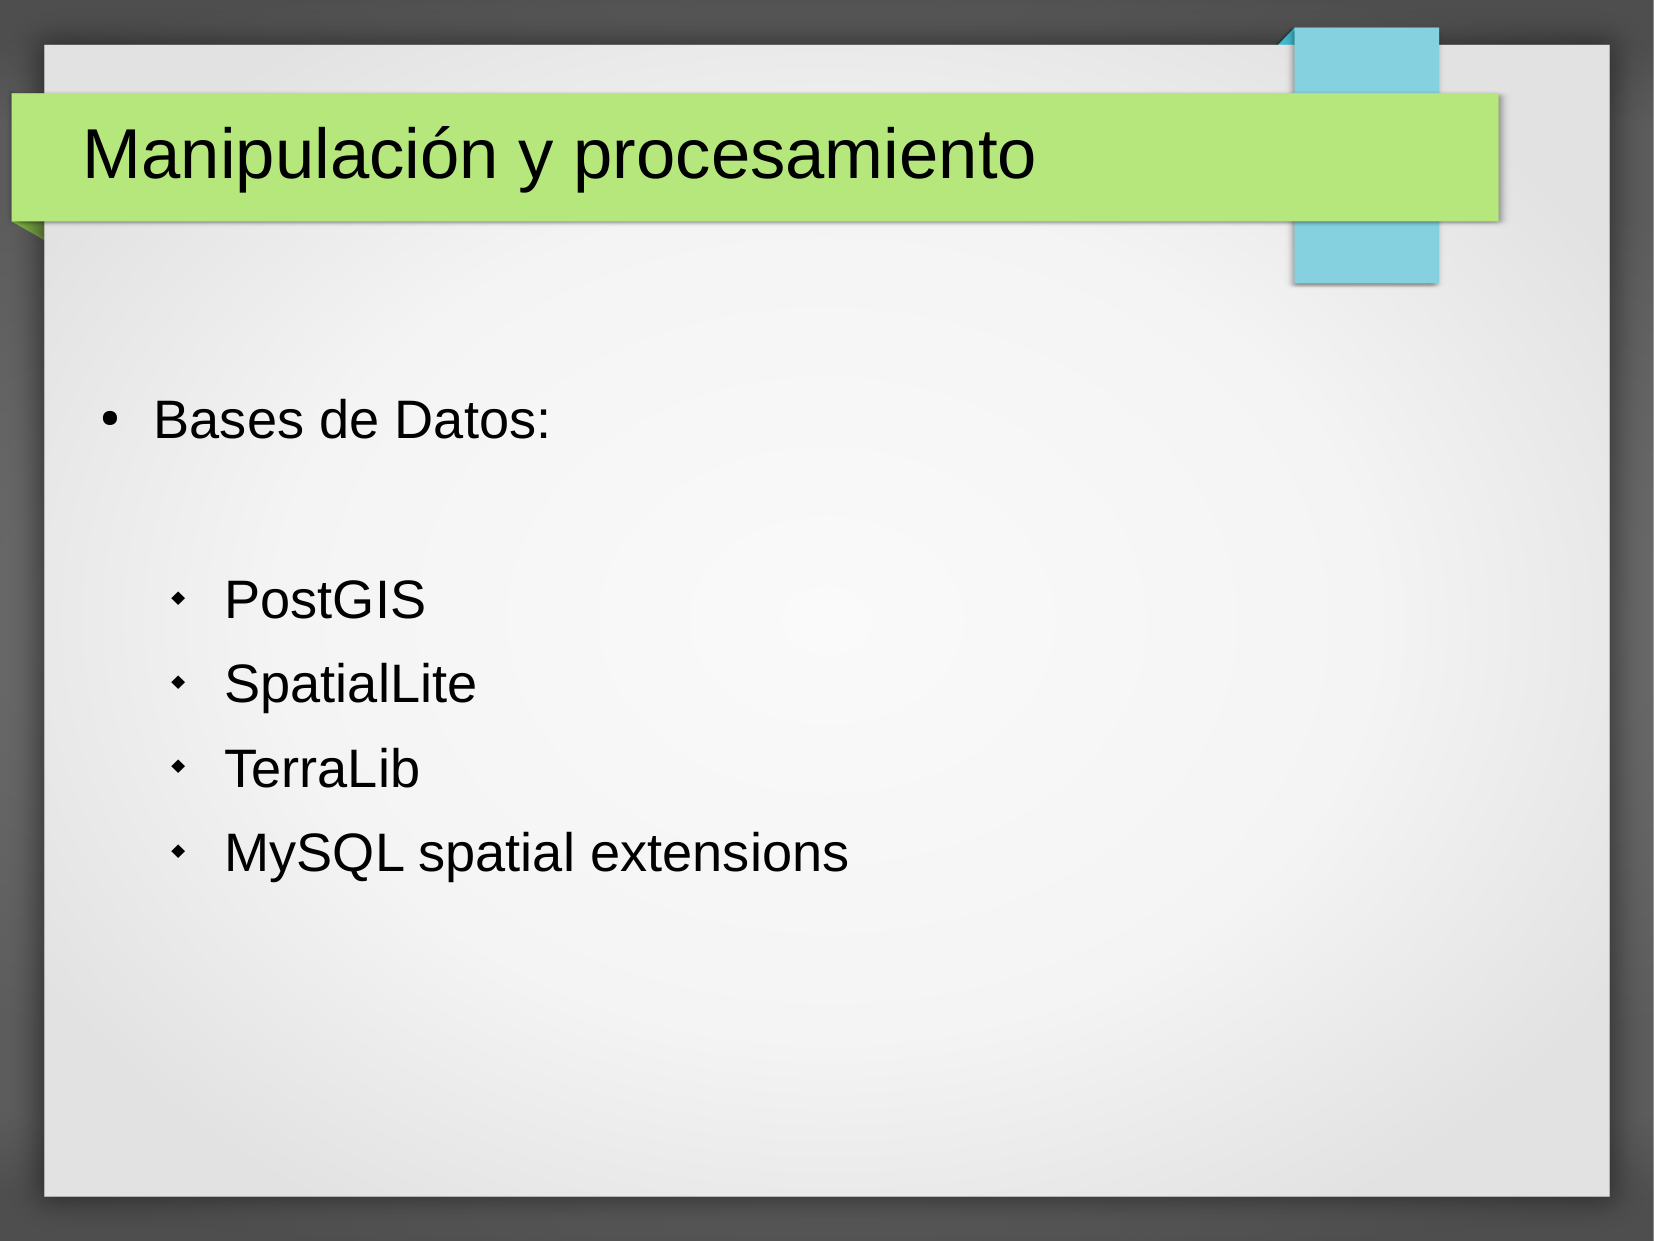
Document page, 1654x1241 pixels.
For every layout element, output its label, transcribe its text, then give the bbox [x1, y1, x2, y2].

list Bases de Datos: PostGIS SpatialLite TerraLib MySQL spatial extensions [82, 389, 1571, 901]
picture [0, 0, 1654, 1241]
title Manipulación y procesamiento [82, 94, 1264, 213]
